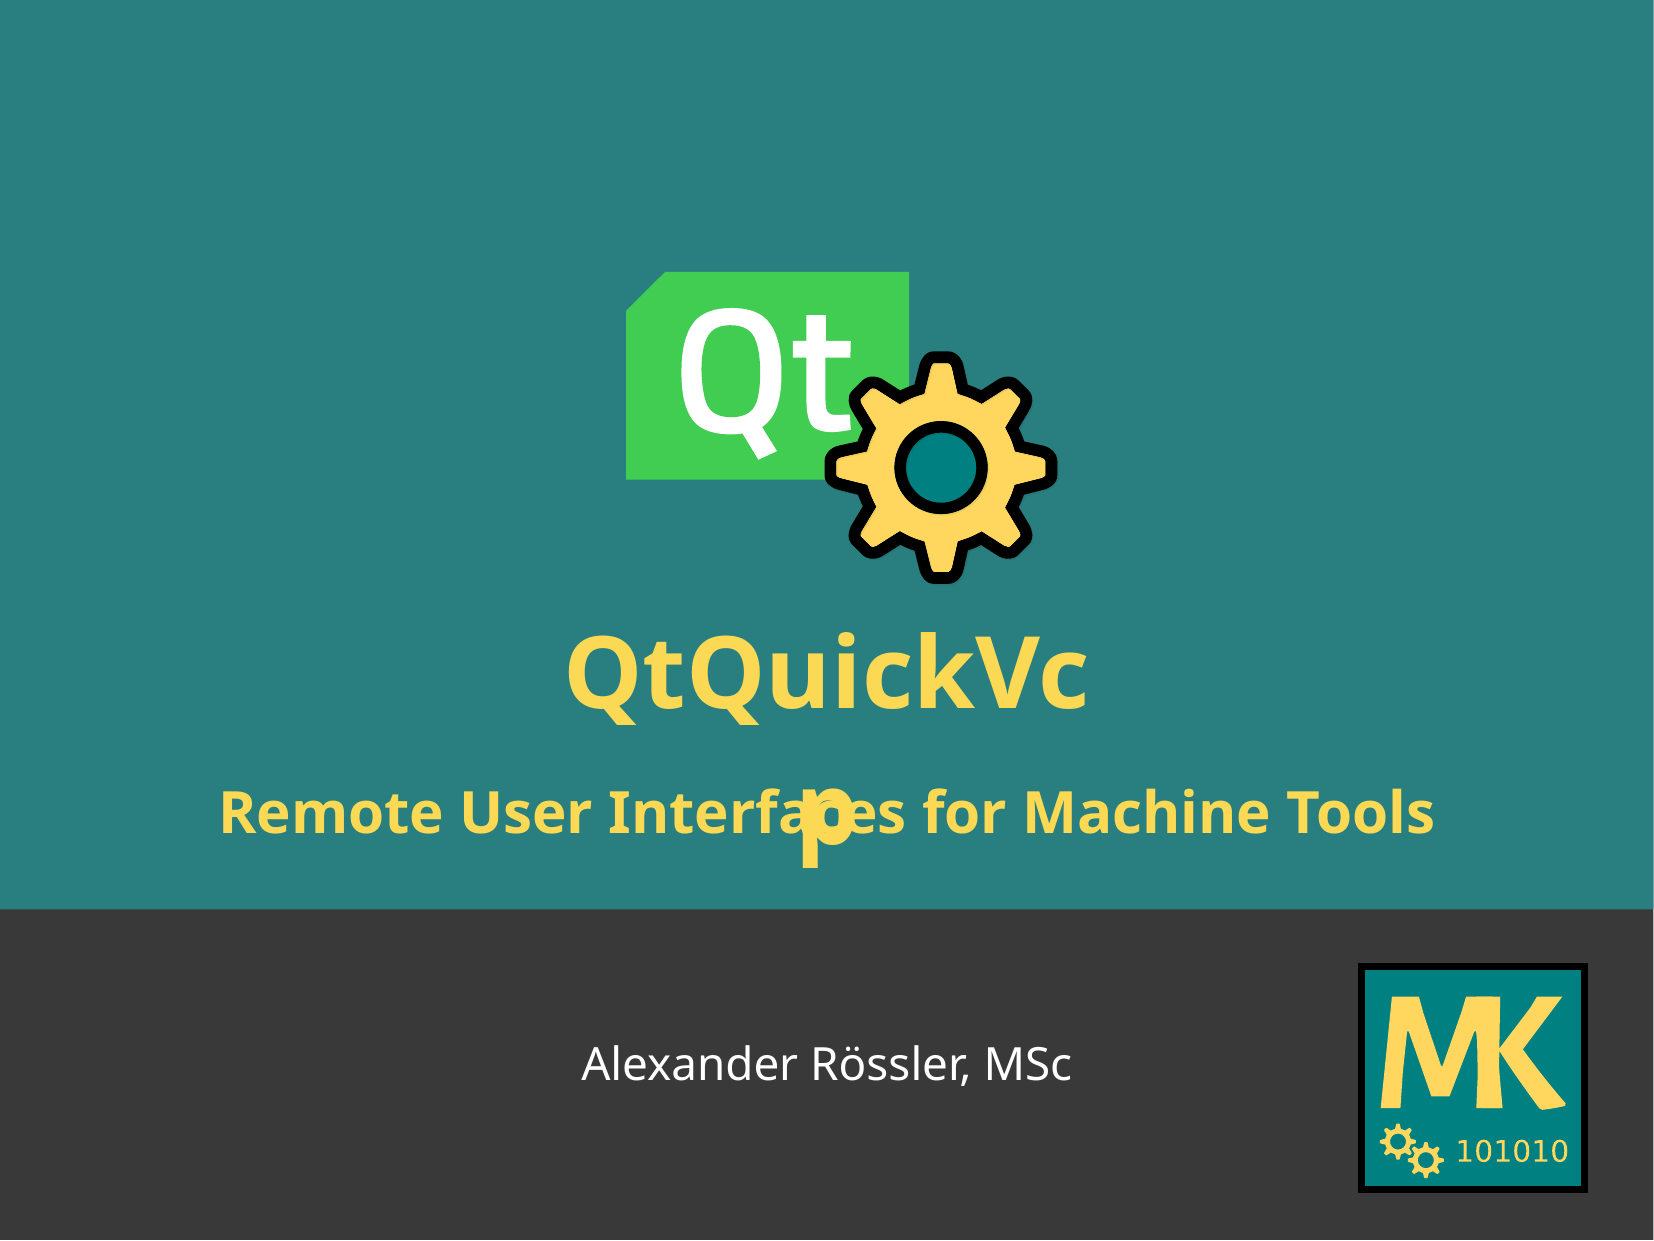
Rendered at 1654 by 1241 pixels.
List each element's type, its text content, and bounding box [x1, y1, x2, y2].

picture [1358, 962, 1589, 1193]
title Remote User Interfaces for Machine Tools [59, 732, 1595, 890]
subtitle Alexander Rössler, MSc [59, 944, 1595, 1182]
